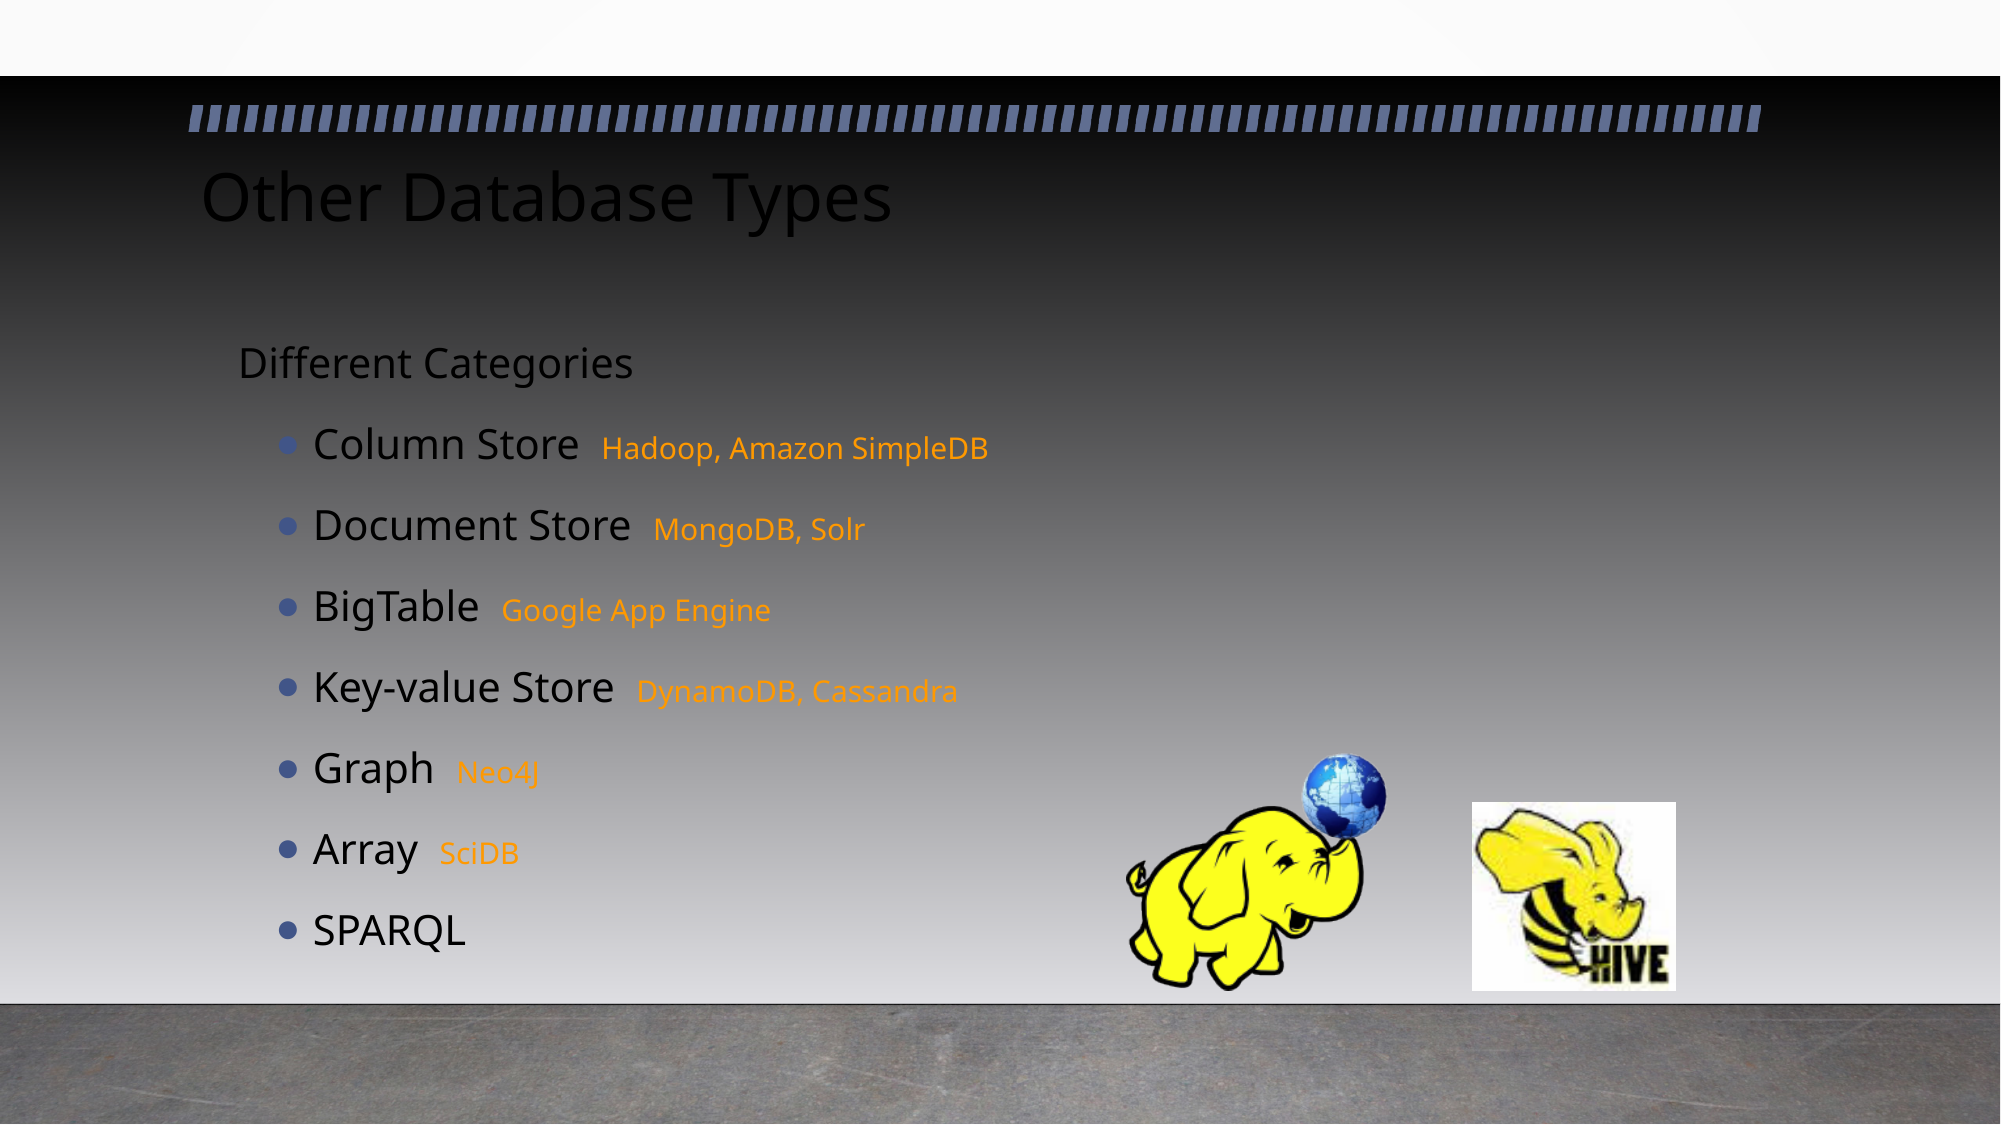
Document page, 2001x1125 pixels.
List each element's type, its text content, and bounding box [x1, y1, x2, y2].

title Other Database Types [185, 156, 1761, 312]
picture [1126, 752, 1388, 991]
picture [1472, 802, 1676, 991]
list Different Categories Column Store Hadoop, Amazon SimpleDB Document Store MongoDB, Solr BigTable Google App Engine Key-value Store DynamoDB, Cassandra Graph Neo4J Array SciDB SPARQL [185, 312, 1761, 1005]
